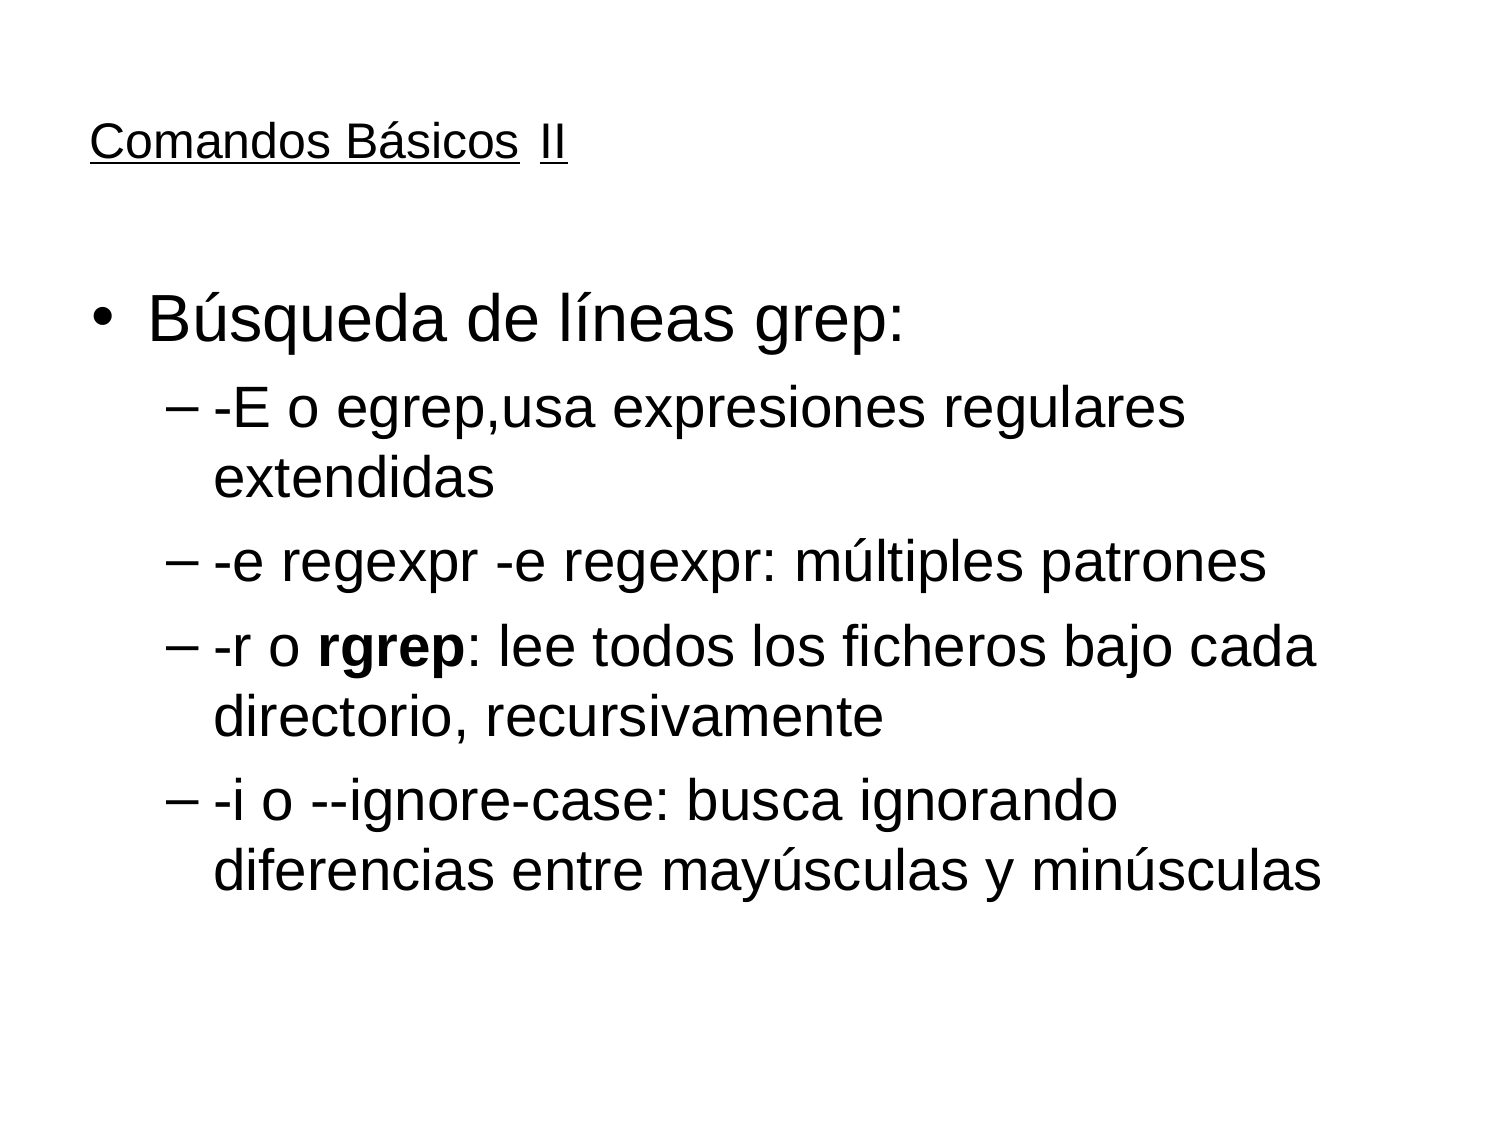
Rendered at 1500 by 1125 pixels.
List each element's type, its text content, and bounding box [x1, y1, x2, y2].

list Búsqueda de líneas grep: -E o egrep,usa expresiones regulares extendidas -e regexpr -e regexpr: múltiples patrones -r o rgrep: lee todos los ficheros bajo cada directorio, recursivamente -i o --ignore-case: busca ignorando diferencias entre mayúsculas y minúsculas [76, 267, 1427, 1010]
title Comandos Básicos II [75, 45, 1426, 233]
